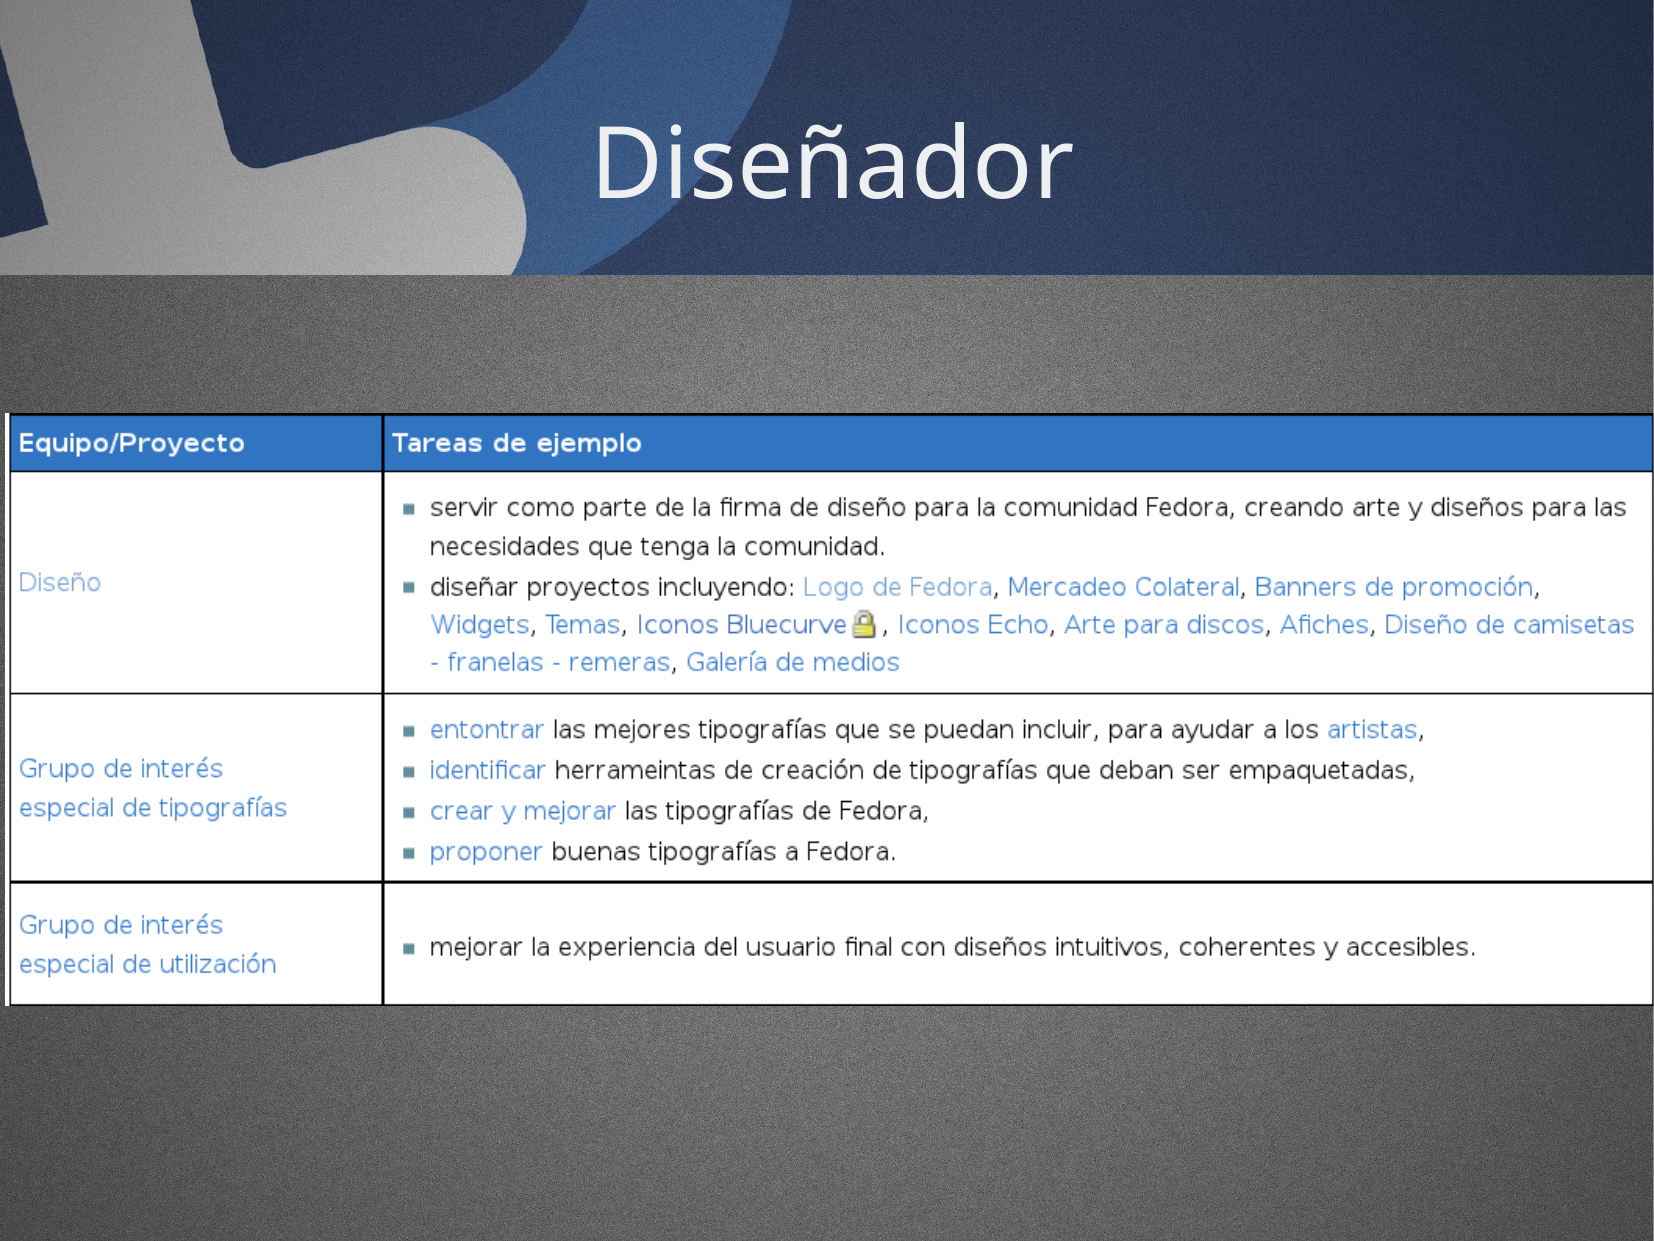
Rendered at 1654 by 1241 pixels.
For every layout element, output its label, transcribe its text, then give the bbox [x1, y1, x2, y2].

text_box Diseñador [88, 58, 1577, 266]
picture [0, 0, 1654, 1241]
